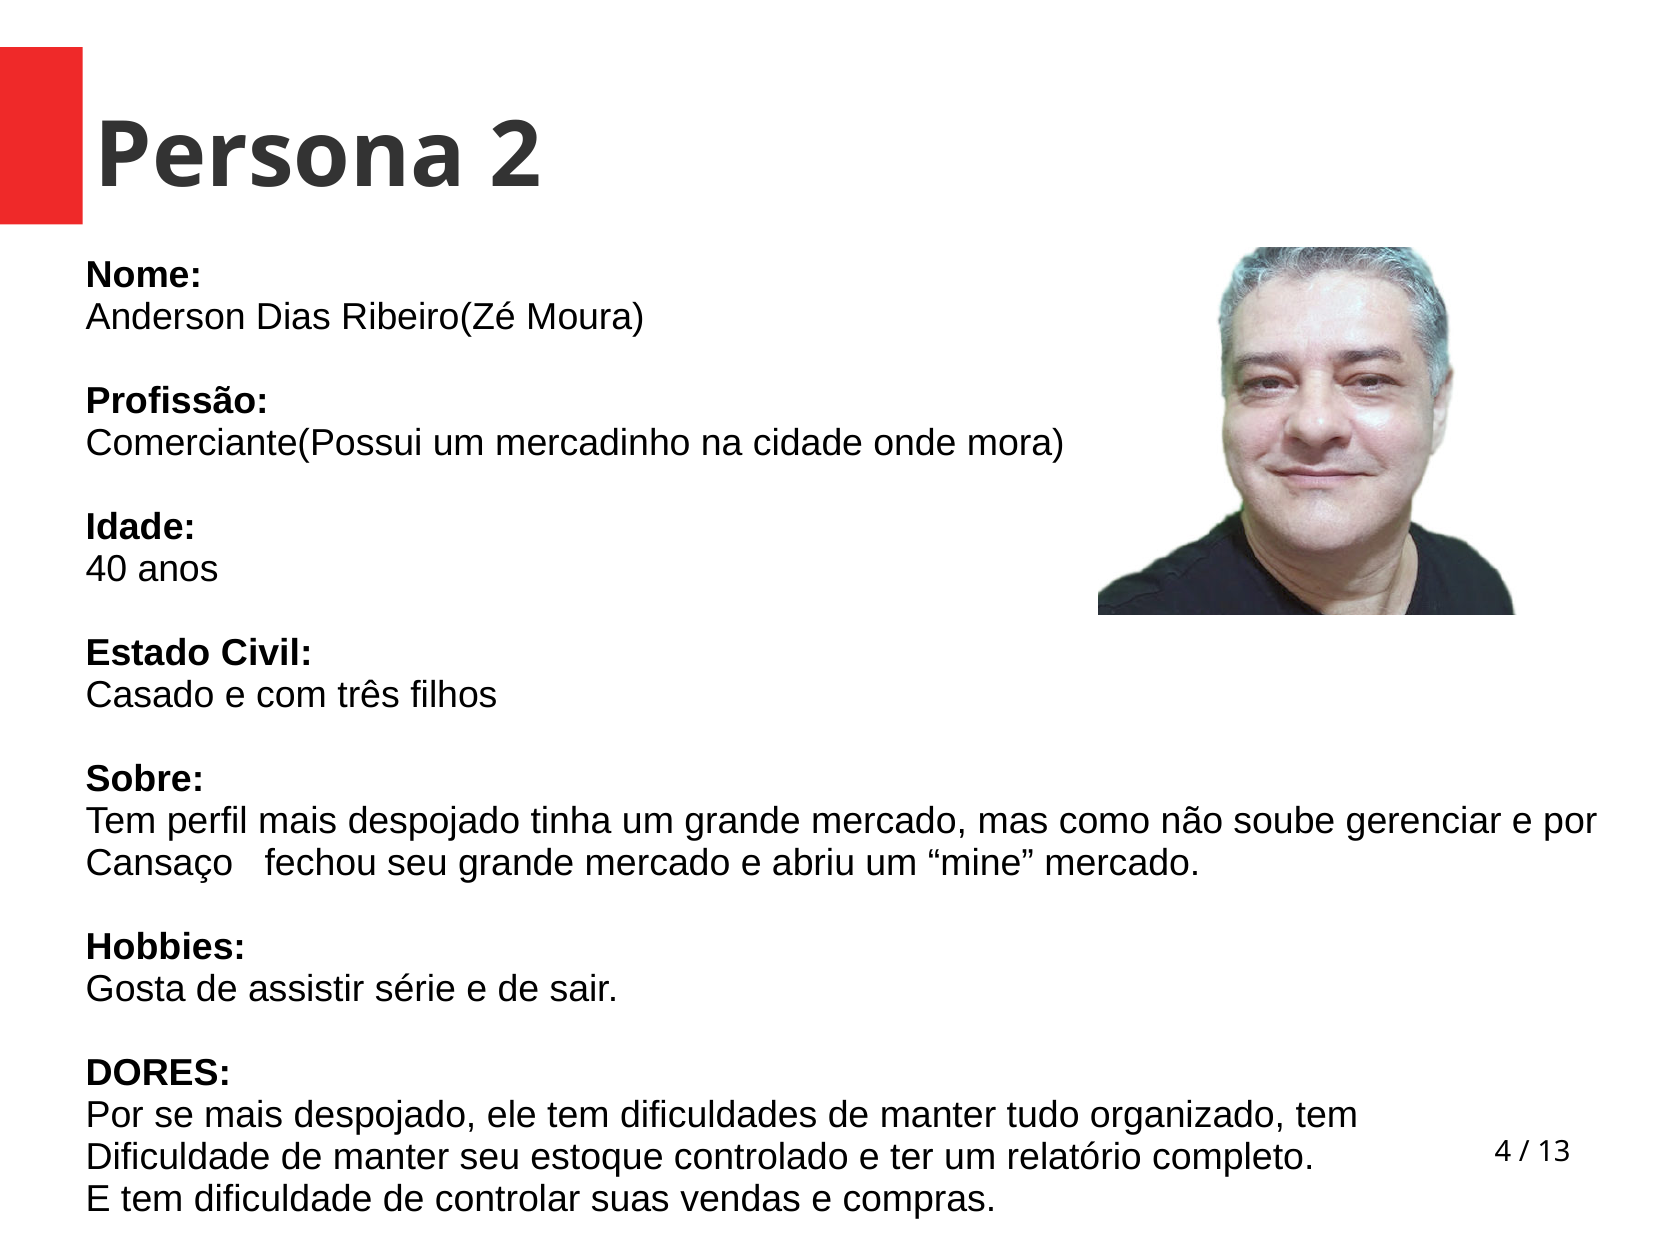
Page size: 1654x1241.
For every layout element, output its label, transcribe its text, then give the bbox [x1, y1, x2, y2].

picture [1098, 247, 1557, 615]
title Persona 2 [94, 47, 1548, 204]
text_box Nome: Anderson Dias Ribeiro(Zé Moura) Profissão: Comerciante(Possui um mercadinho na cidade onde mora) Idade: 40 anos Estado Civil: Casado e com três filhos Sobre: Tem perfil mais despojado tinha um grande mercado, mas como não soube gerenciar e por Cansaço fechou seu grande mercado e abriu um “mine” mercado. Hobbies: Gosta de assistir série e de sair. DORES: Por se mais despojado, ele tem dificuldades de manter tudo organizado, tem Dificuldade de manter seu estoque controlado e ter um relatório completo. E tem dificuldade de controlar suas vendas e compras. [70, 204, 1630, 1241]
